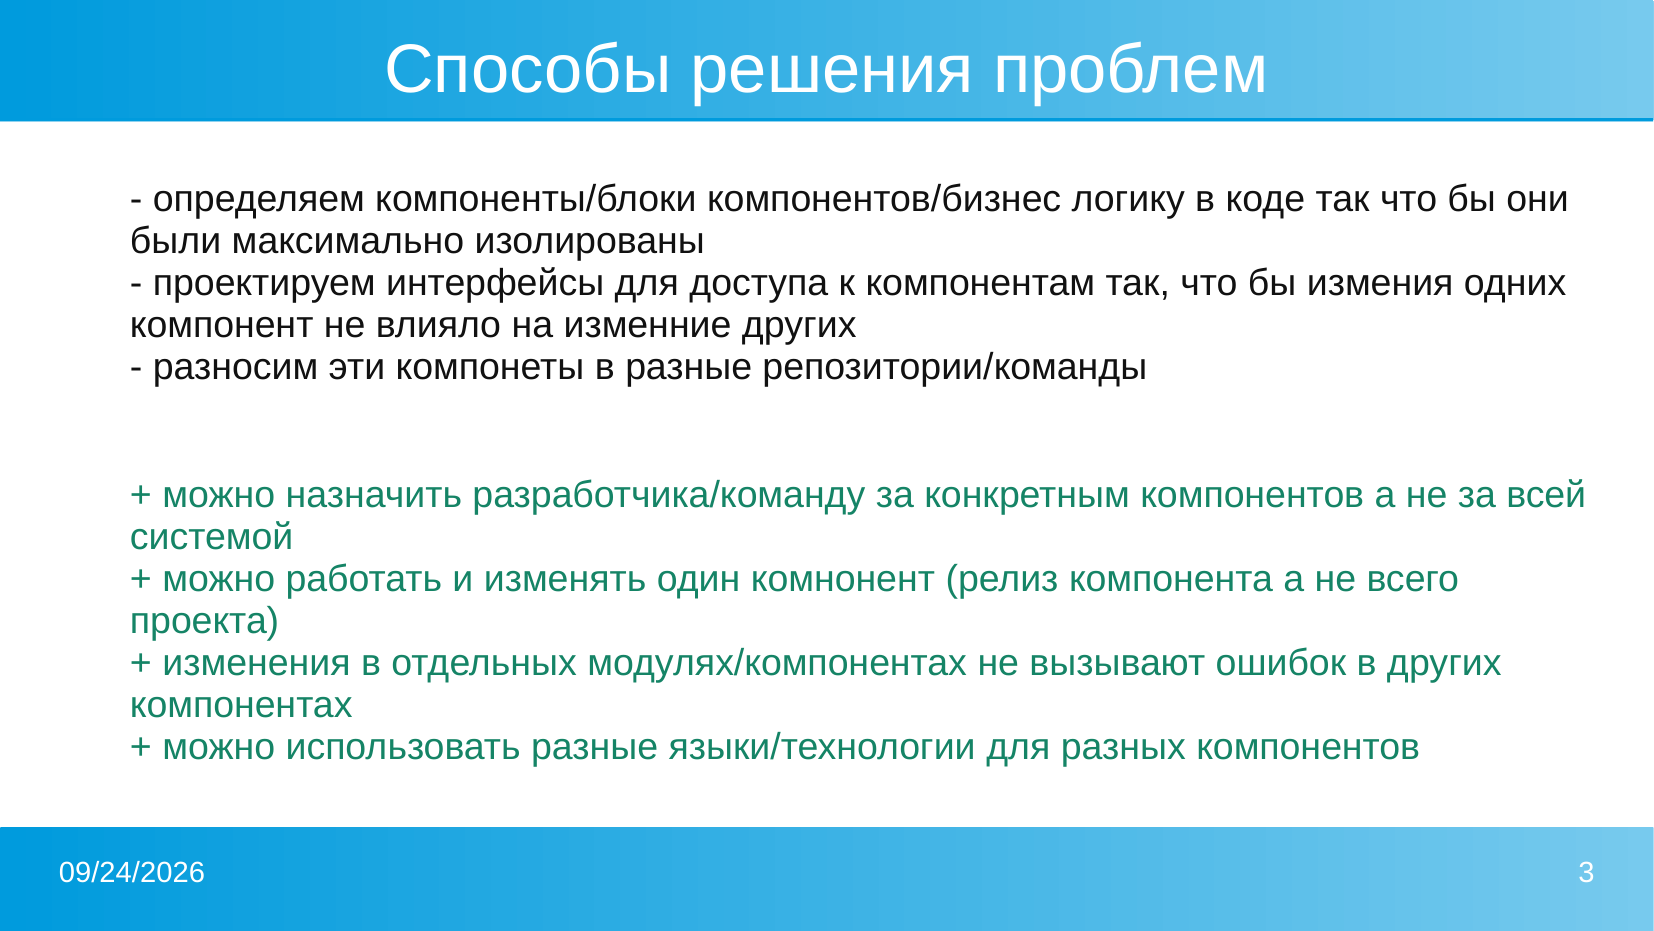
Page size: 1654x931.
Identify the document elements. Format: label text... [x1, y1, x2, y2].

title Способы решения проблем [59, 29, 1595, 108]
list - определяем компоненты/блоки компонентов/бизнес логику в коде так что бы они были максимально изолированы - проектируем интерфейсы для доступа к компонентам так, что бы измения одних компонент не влияло на изменние других - разносим эти компонеты в разные репозитории/команды + можно назначить разработчика/команду за конкретным компонентов а не за всей системой + можно работать и изменять один комнонент (релиз компонента а не всего проекта) + изменения в отдельных модулях/компонентах не вызывают ошибок в других компонентах + можно использовать разные языки/технологии для разных компонентов [59, 177, 1595, 768]
